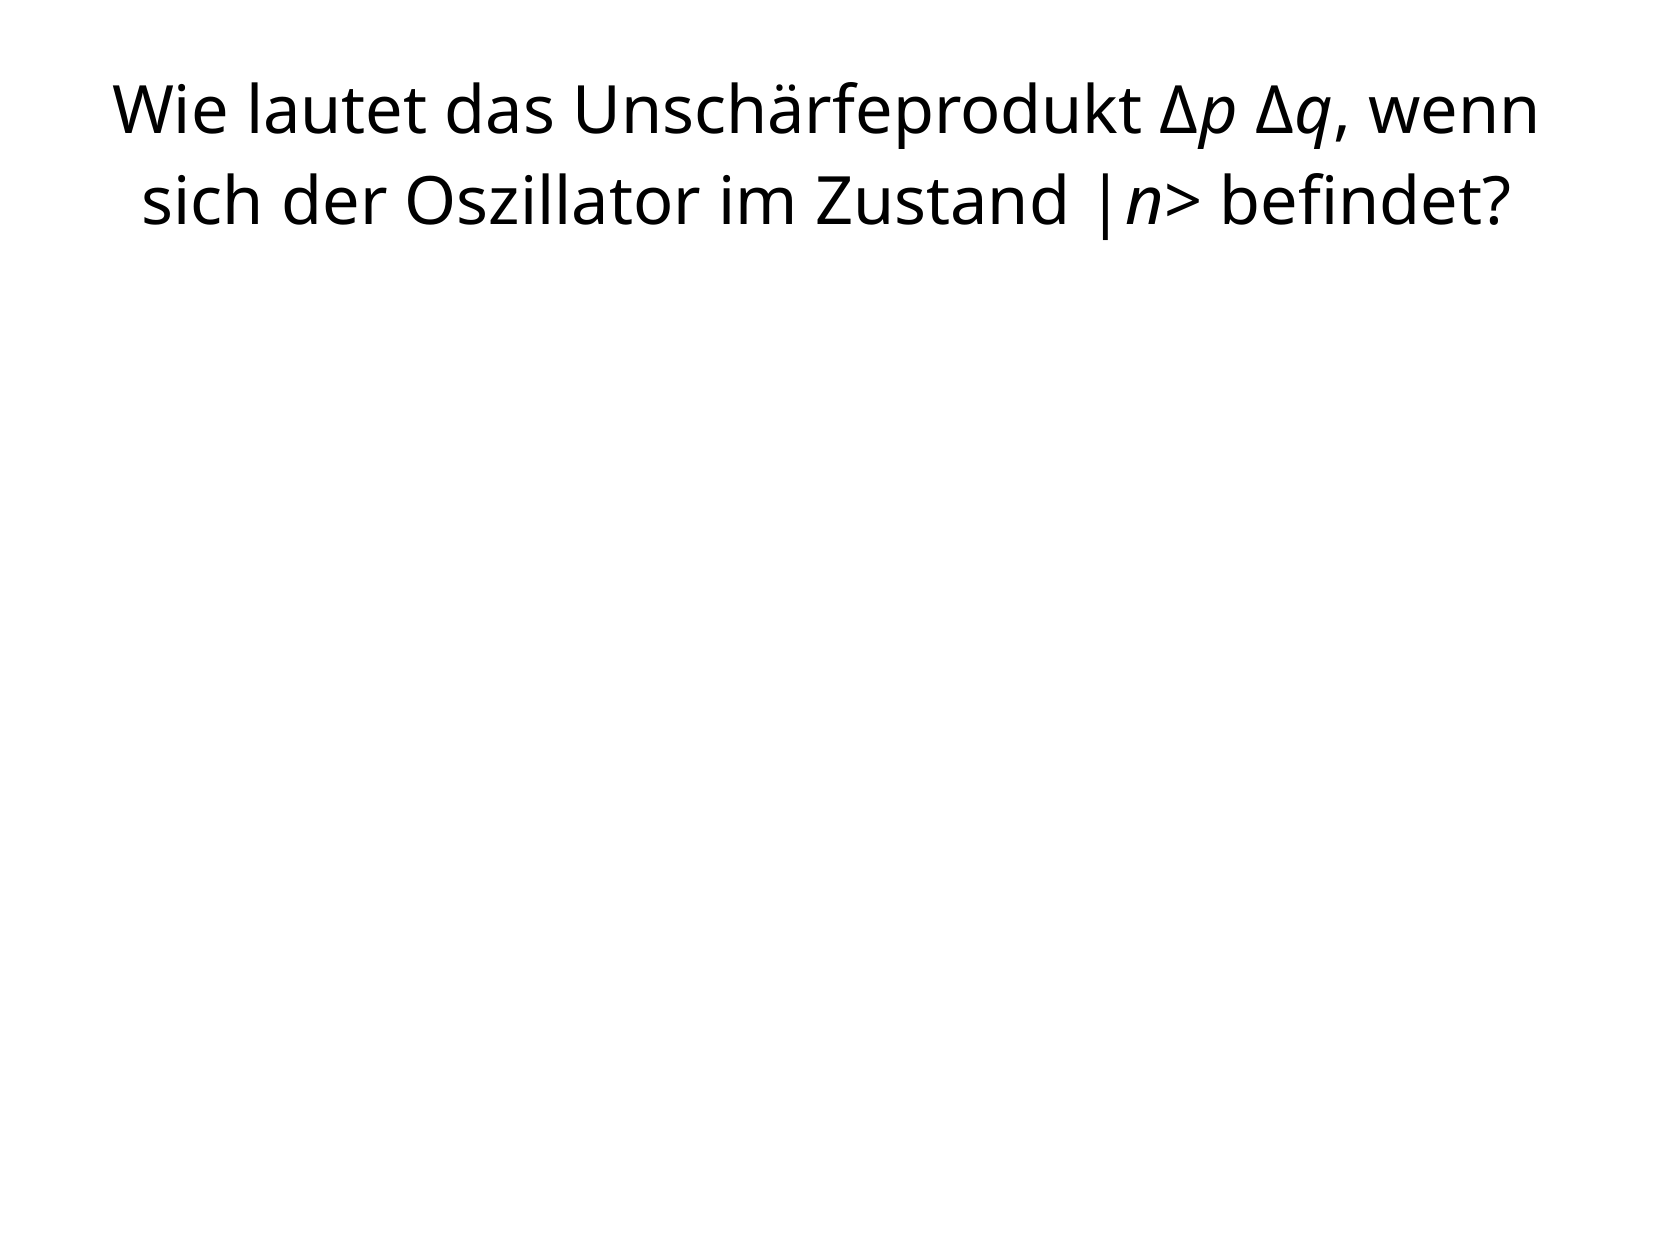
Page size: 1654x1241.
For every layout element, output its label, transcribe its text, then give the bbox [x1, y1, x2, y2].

title Wie lautet das Unschärfeprodukt Δp Δq, wenn sich der Oszillator im Zustand |n> befindet? [82, 49, 1571, 257]
